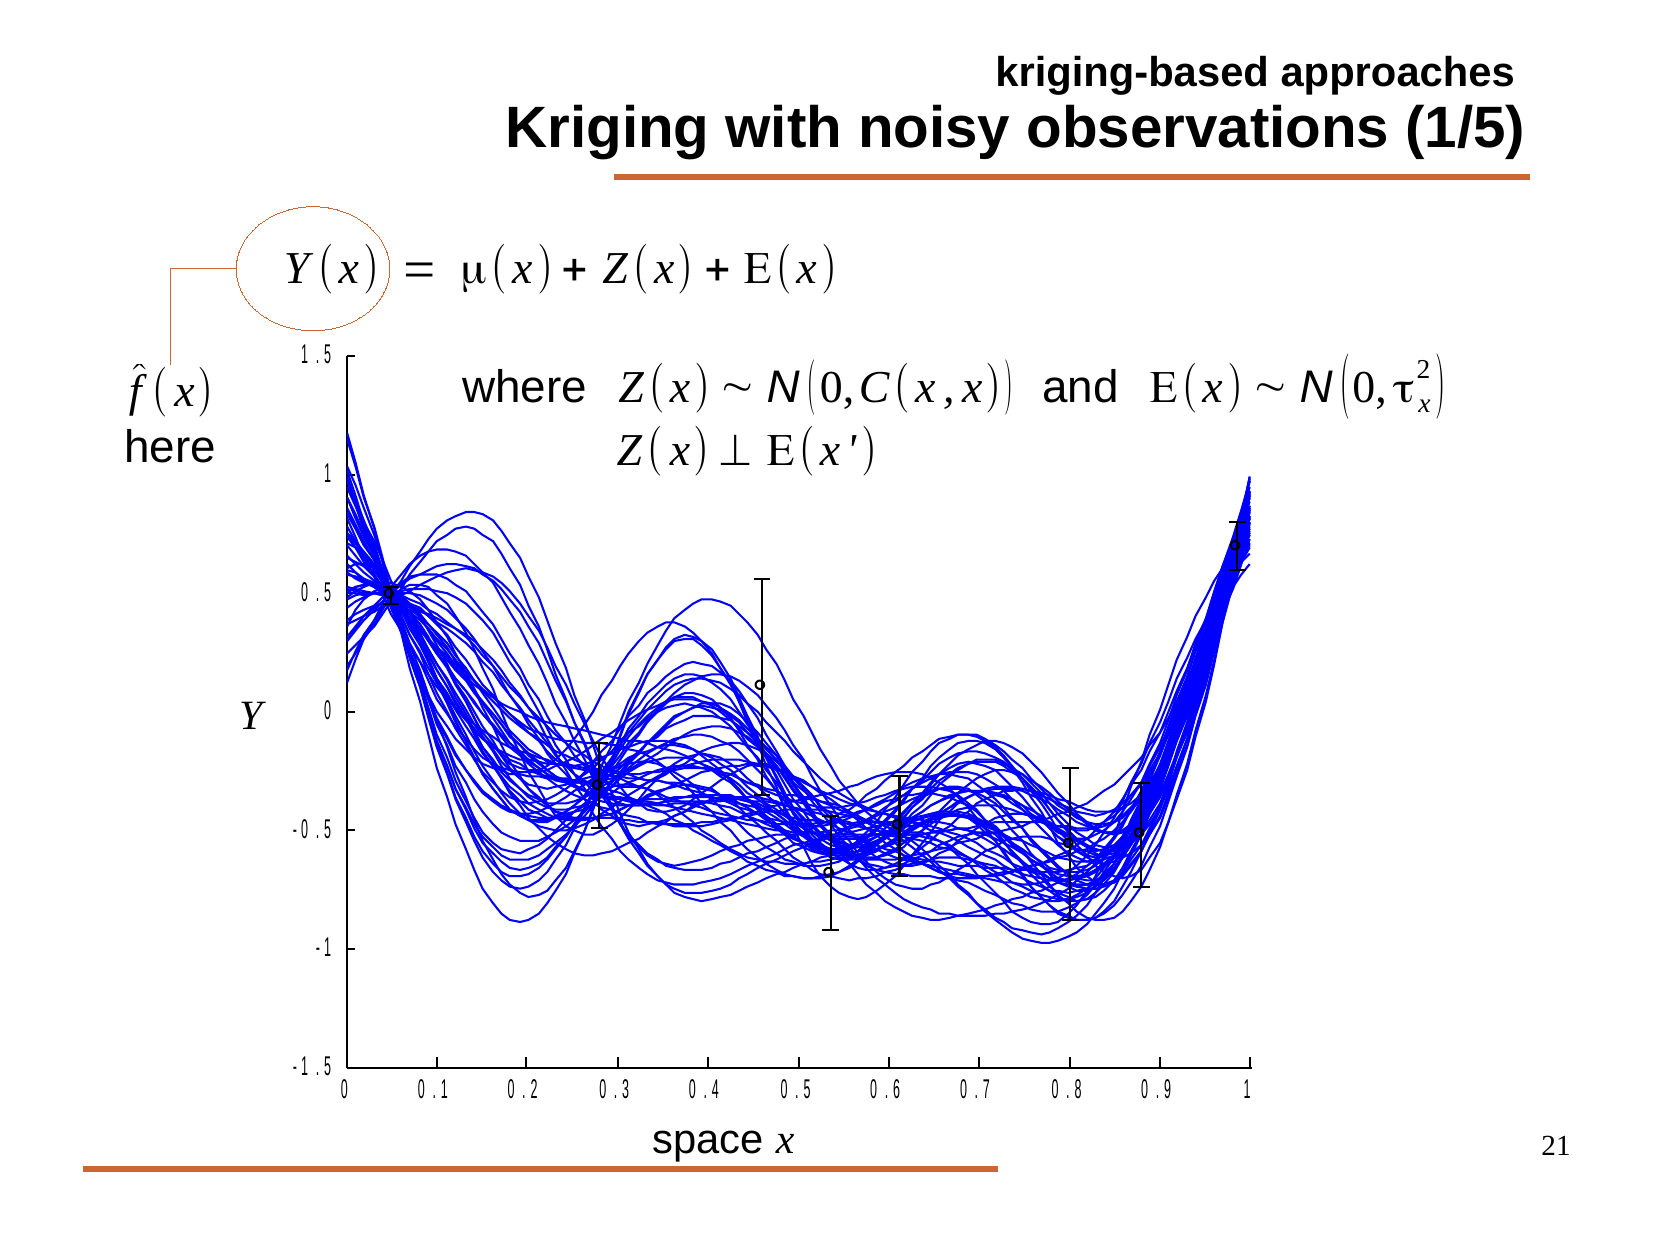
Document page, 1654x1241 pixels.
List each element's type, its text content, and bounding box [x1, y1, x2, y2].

chart [118, 364, 222, 473]
text_box space x [637, 1107, 963, 1166]
chart [277, 242, 1452, 479]
text_box kriging-based approaches Kriging with noisy observations (1/5) [147, 41, 1542, 243]
picture [194, 289, 1363, 1164]
text_box Y [224, 685, 302, 747]
